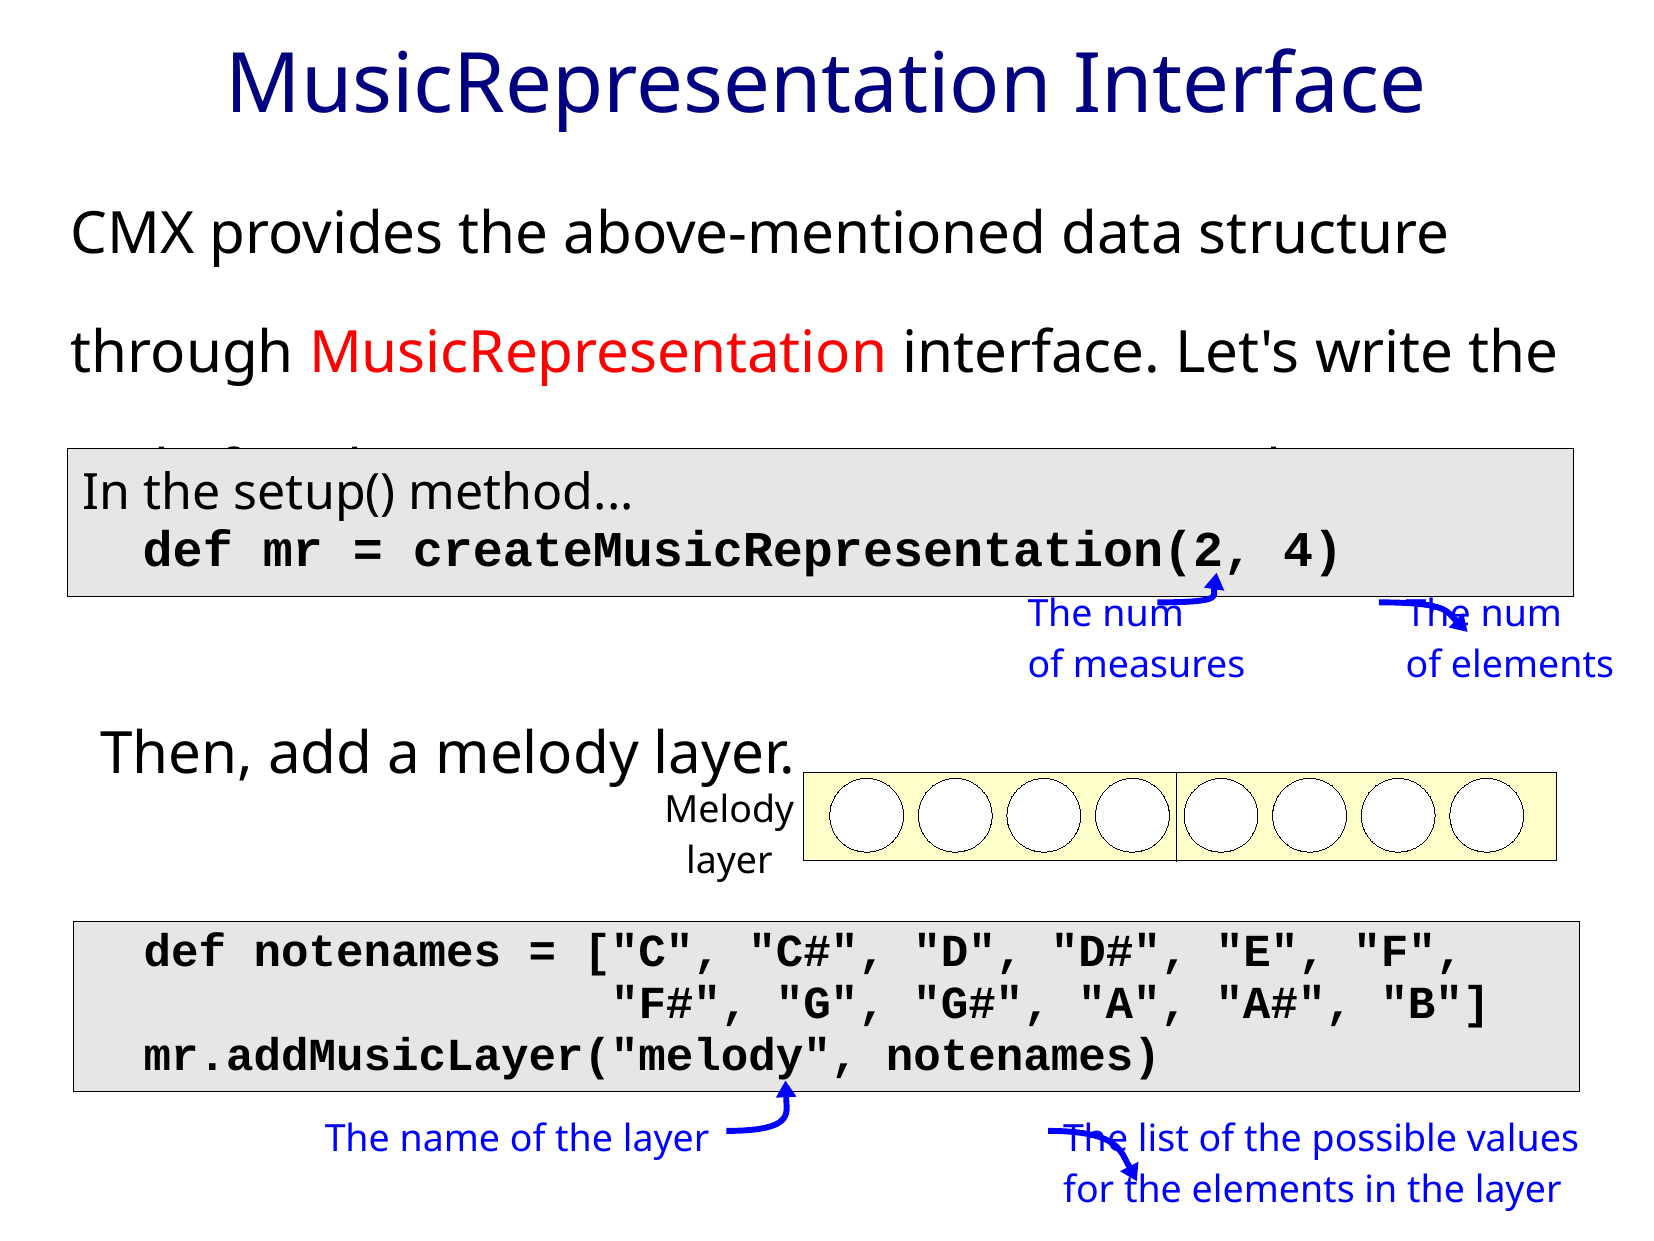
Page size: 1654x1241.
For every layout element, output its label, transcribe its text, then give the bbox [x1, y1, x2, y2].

text_box CMX provides the above-mentioned data structure through MusicRepresentation interface. Let's write the code for obtaining a MusicRepresentation object. [56, 144, 1576, 411]
title MusicRepresentation Interface [82, 27, 1571, 133]
text_box Then, add a melody layer. [85, 664, 816, 743]
text_box In the setup() method... def mr = createMusicRepresentation(2, 4) [67, 448, 1574, 597]
text_box The name of the layer [310, 1104, 721, 1160]
text_box The num of elements [1390, 578, 1625, 675]
text_box def notenames = ["C", "C#", "D", "D#", "E", "F", "F#", "G", "G#", "A", "A#", "B"] mr.addMusicLayer("melody", notenames) [73, 921, 1580, 1092]
text_box The list of the possible values for the elements in the layer [1048, 1104, 1604, 1200]
text_box The num of measures [1012, 578, 1254, 675]
text_box [803, 772, 1557, 861]
text_box Melody layer [649, 775, 810, 871]
